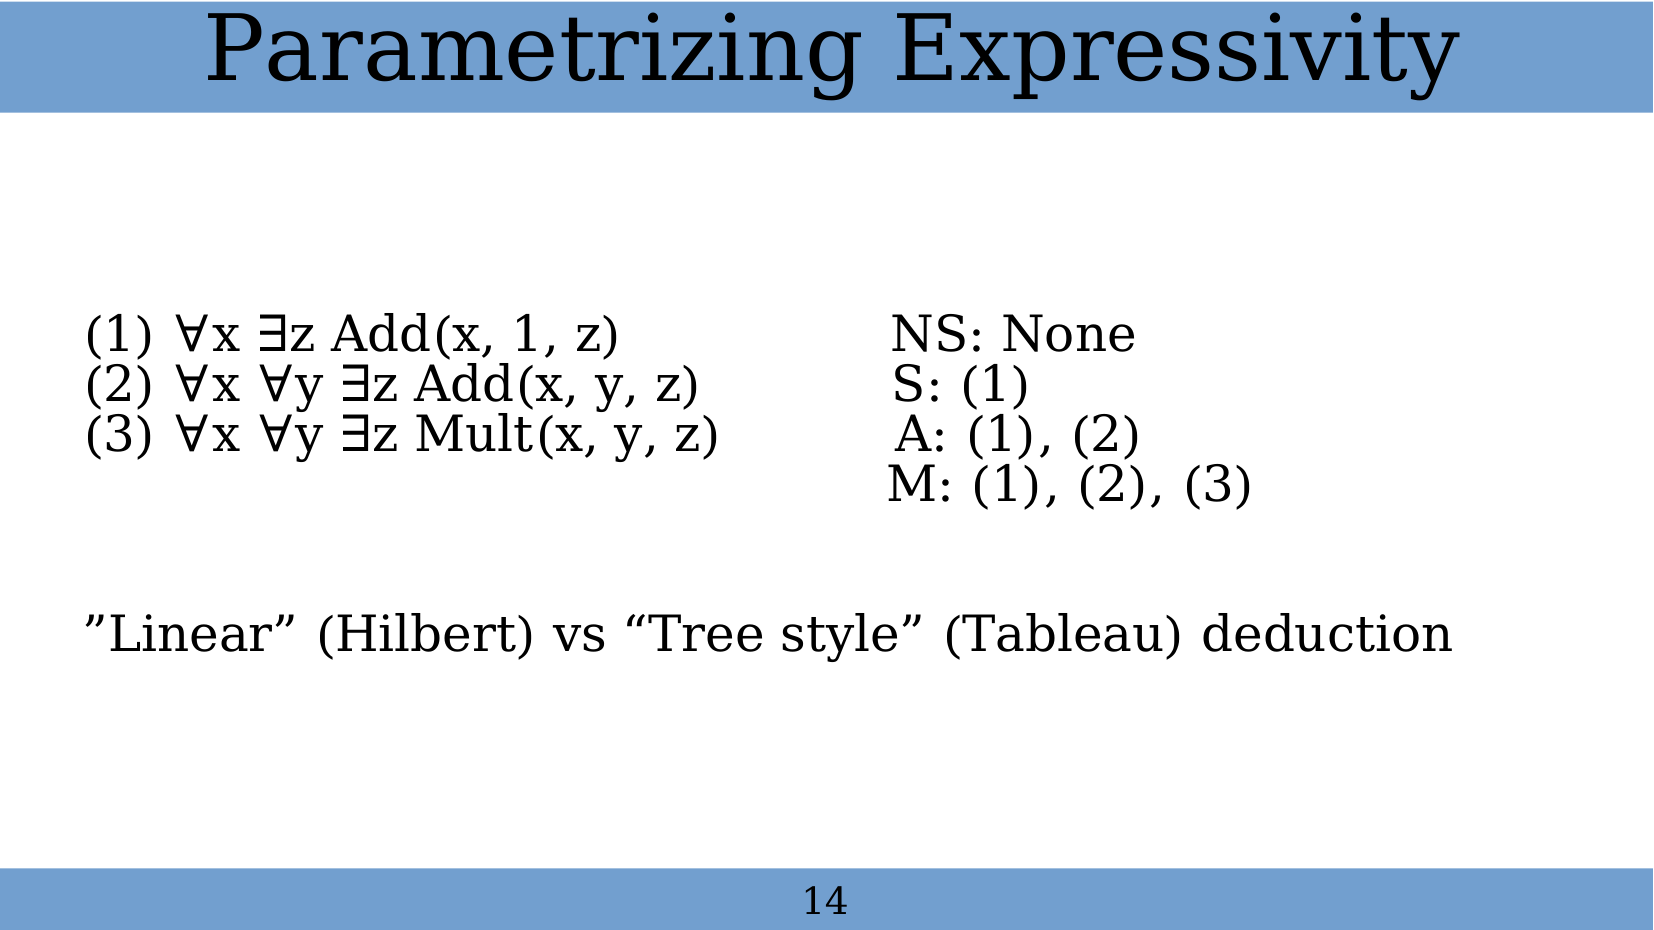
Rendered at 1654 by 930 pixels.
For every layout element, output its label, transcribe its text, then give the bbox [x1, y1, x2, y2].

subtitle (1) ∀x ∃z Add(x, 1, z) NS: None (2) ∀x ∀y ∃z Add(x, y, z) S: (1) (3) ∀x ∀y ∃z Mult(x, y, z) A: (1), (2) M: (1), (2), (3) ”Linear” (Hilbert) vs “Tree style” (Tableau) deduction [82, 212, 1571, 763]
text_box 14 [750, 877, 901, 930]
title [0, 1, 1653, 113]
text_box Parametrizing Expressivity [167, 0, 1498, 107]
text_box [0, 868, 1653, 930]
